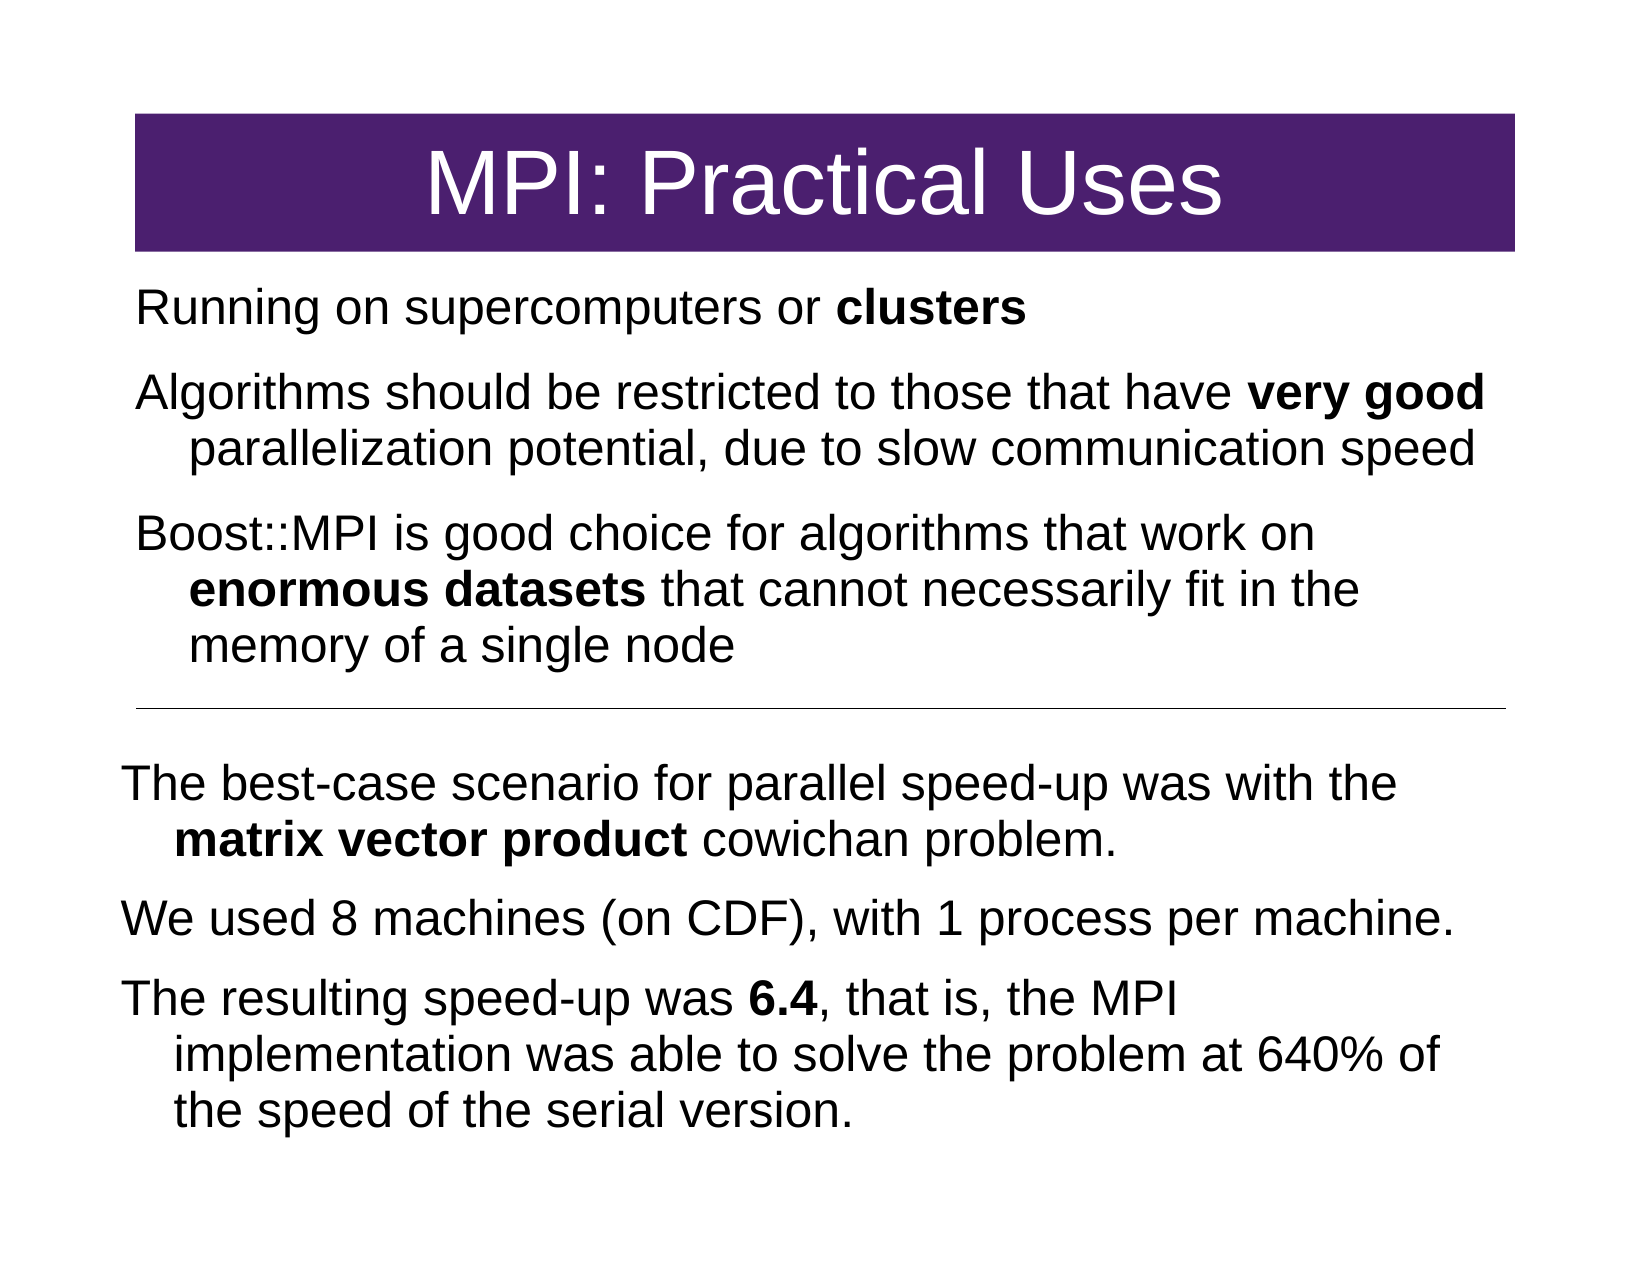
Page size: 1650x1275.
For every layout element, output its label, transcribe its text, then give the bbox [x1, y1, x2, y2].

title MPI: Practical Uses [135, 113, 1515, 252]
list Running on supercomputers or clusters Algorithms should be restricted to those that have very good parallelization potential, due to slow communication speed Boost::MPI is good choice for algorithms that work on enormous datasets that cannot necessarily fit in the memory of a single node [117, 279, 1515, 738]
text_box The best-case scenario for parallel speed-up was with the matrix vector product cowichan problem. We used 8 machines (on CDF), with 1 process per machine. The resulting speed-up was 6.4, that is, the MPI implementation was able to solve the problem at 640% of the speed of the serial version. [88, 747, 1510, 1145]
